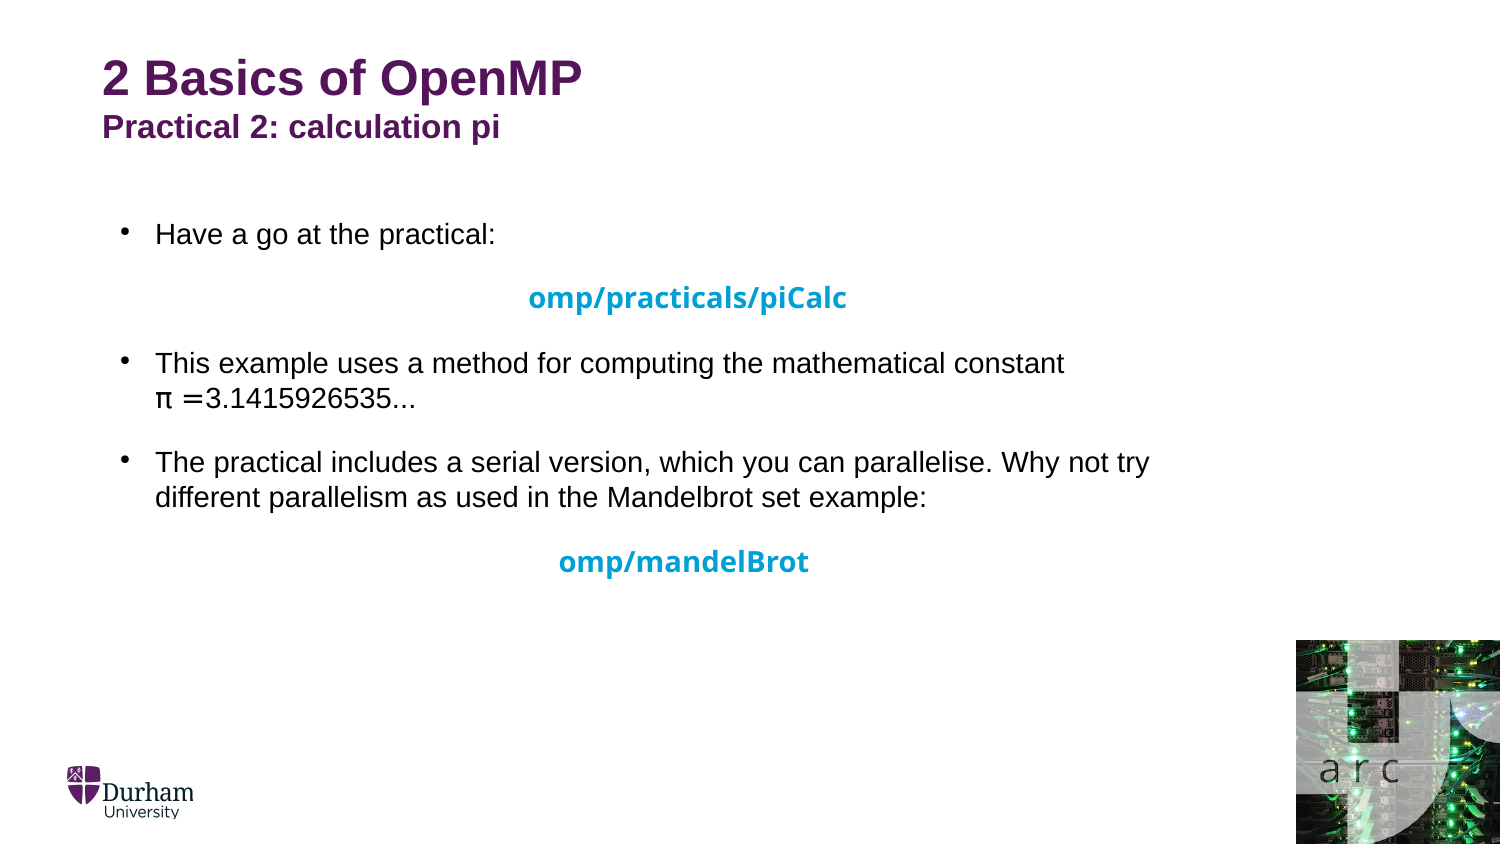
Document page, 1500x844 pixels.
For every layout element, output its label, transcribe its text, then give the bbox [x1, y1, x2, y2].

title 2 Basics of OpenMP Practical 2: calculation pi [101, 45, 1399, 187]
picture [1296, 640, 1500, 844]
list Have a go at the practical: omp/practicals/piCalc This example uses a method for computing the mathematical constant π =3.1415926535... The practical includes a serial version, which you can parallelise. Why not try different parallelism as used in the Mandelbrot set example: omp/mandelBrot [101, 214, 1214, 349]
picture [67, 766, 193, 819]
